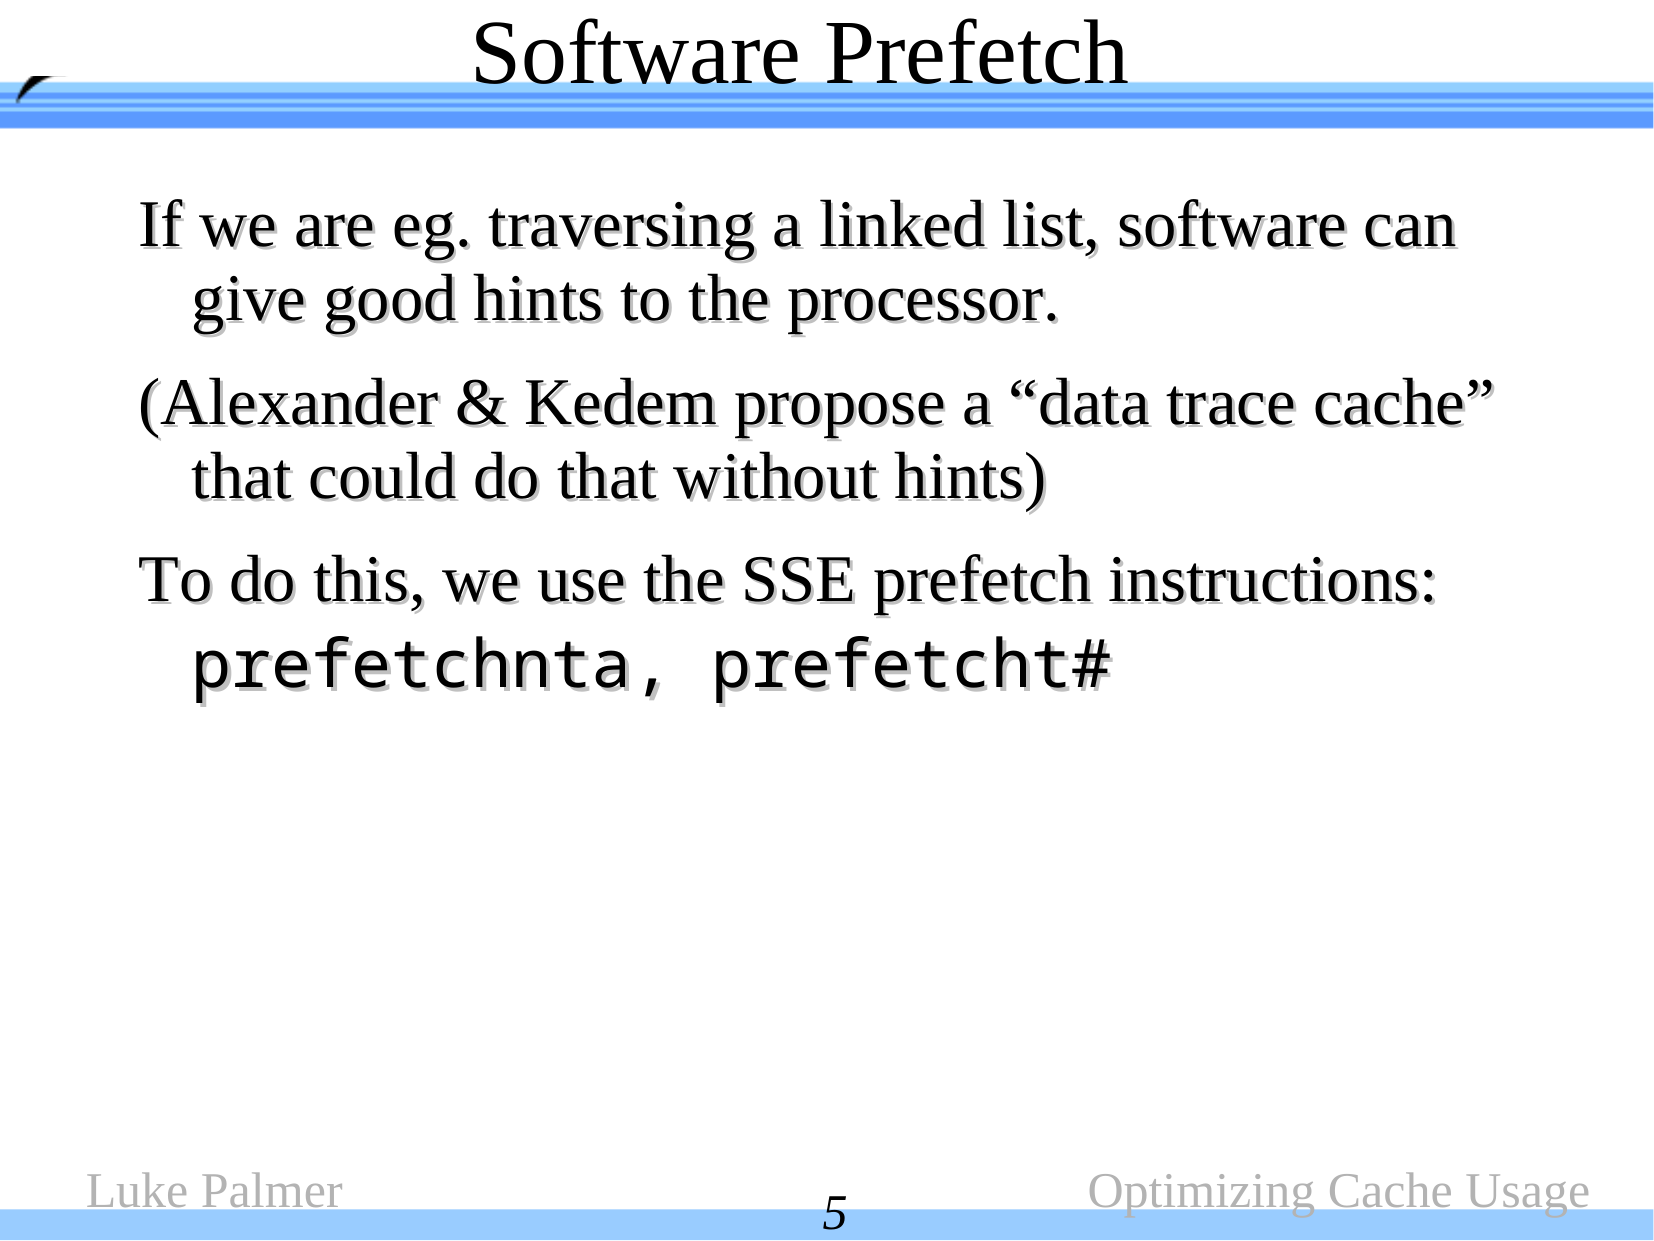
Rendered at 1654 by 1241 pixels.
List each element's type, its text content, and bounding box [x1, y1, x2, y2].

picture [0, 0, 1654, 133]
list If we are eg. traversing a linked list, software can give good hints to the processor. (Alexander & Kedem propose a “data trace cache” that could do that without hints) To do this, we use the SSE prefetch instructions: prefetchnta, prefetcht# [120, 187, 1533, 1195]
title Software Prefetch [94, 0, 1507, 107]
